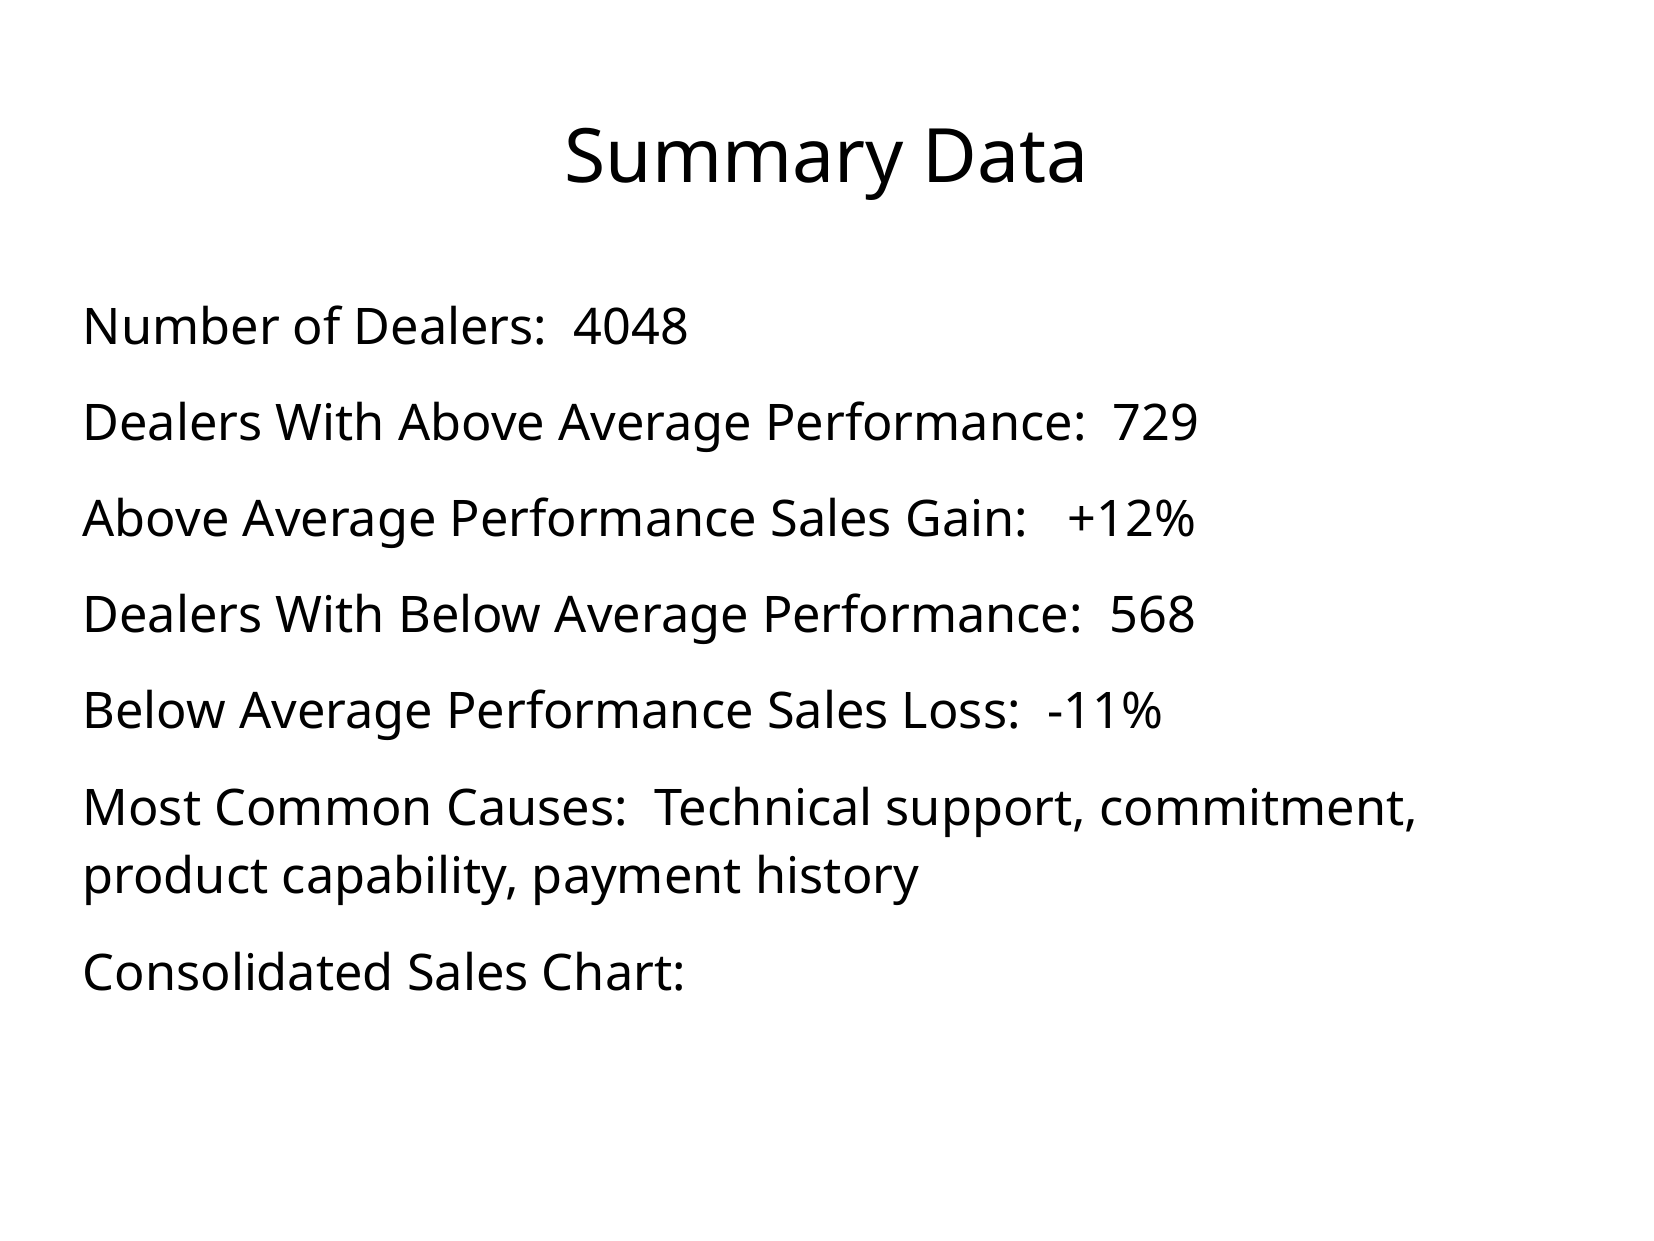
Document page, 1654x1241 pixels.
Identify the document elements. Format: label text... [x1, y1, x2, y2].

list Number of Dealers: 4048 Dealers With Above Average Performance: 729 Above Average Performance Sales Gain: +12% Dealers With Below Average Performance: 568 Below Average Performance Sales Loss: -11% Most Common Causes: Technical support, commitment, product capability, payment history Consolidated Sales Chart: [82, 290, 1571, 1010]
title Summary Data [82, 49, 1571, 257]
